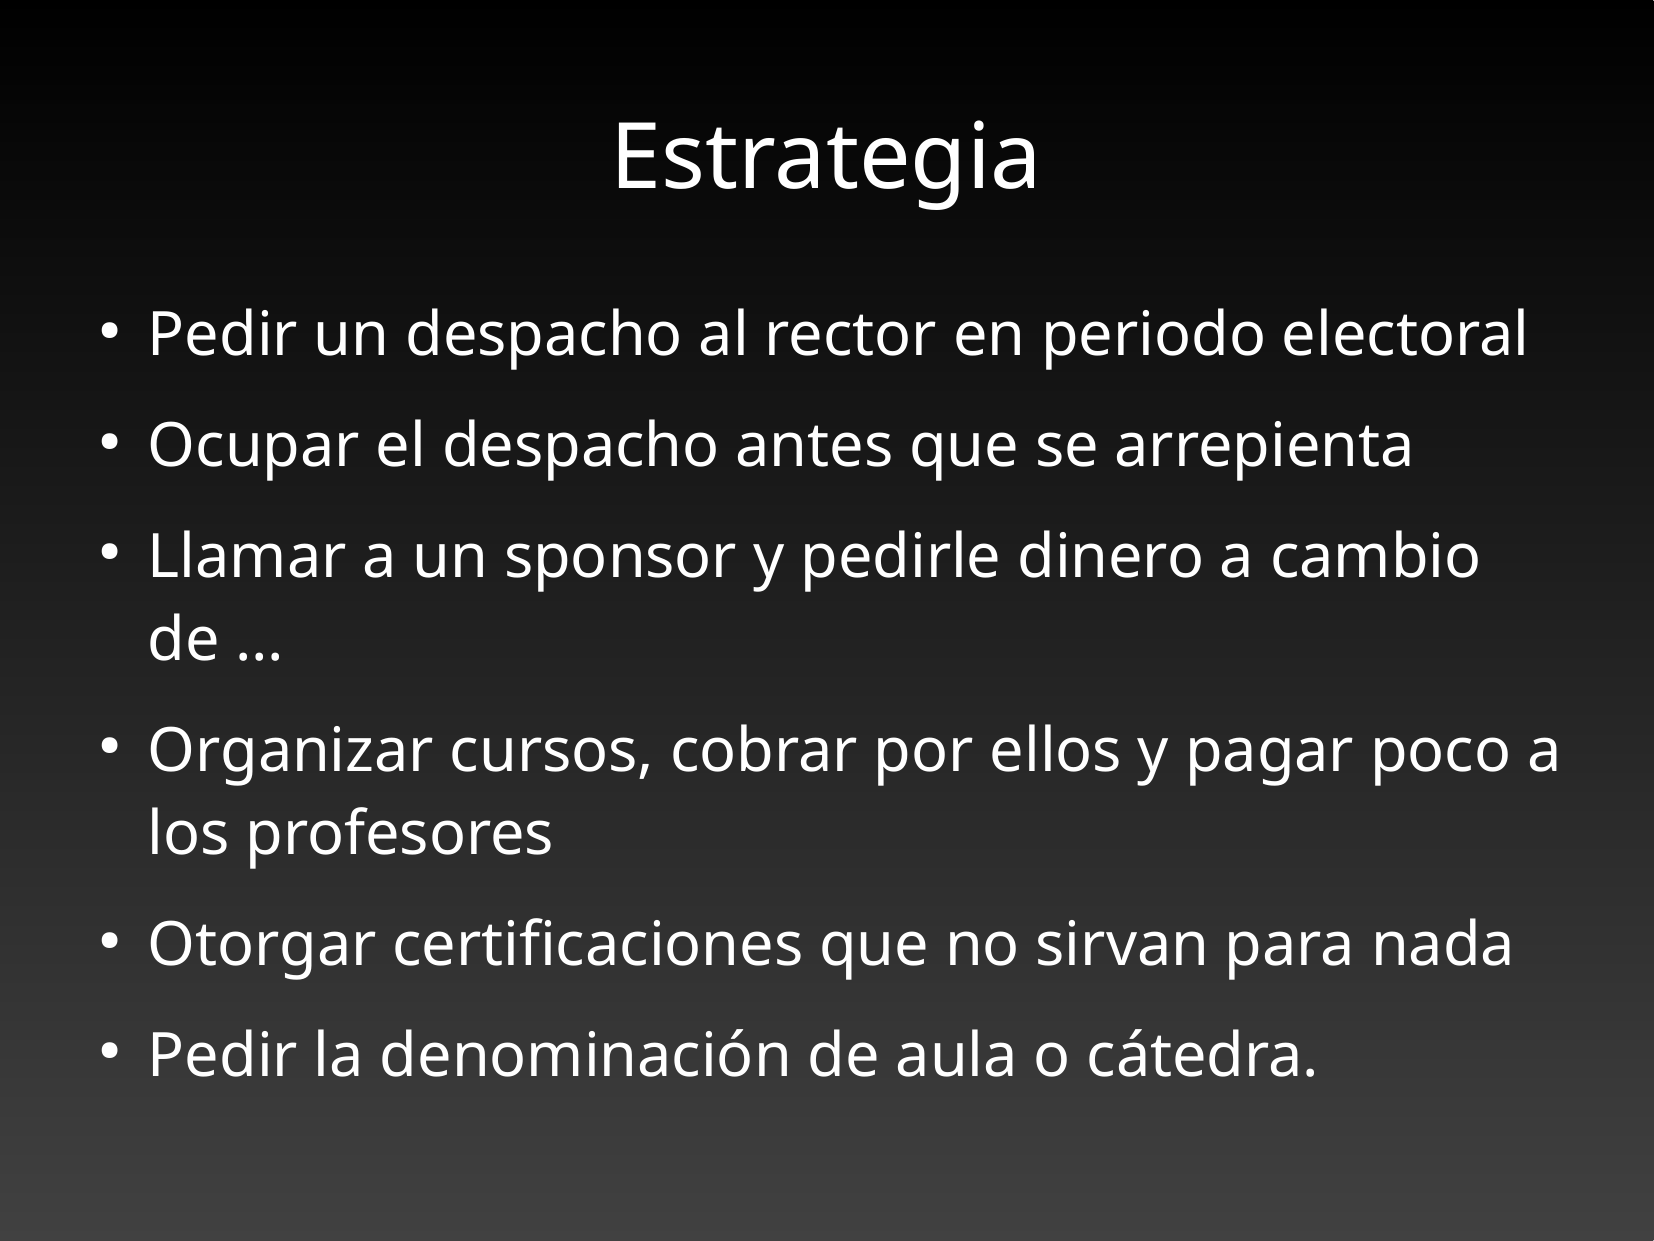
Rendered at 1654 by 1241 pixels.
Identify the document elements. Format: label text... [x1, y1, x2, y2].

list Pedir un despacho al rector en periodo electoral Ocupar el despacho antes que se arrepienta Llamar a un sponsor y pedirle dinero a cambio de … Organizar cursos, cobrar por ellos y pagar poco a los profesores Otorgar certificaciones que no sirvan para nada Pedir la denominación de aula o cátedra. [82, 290, 1571, 1109]
title Estrategia [82, 49, 1571, 257]
